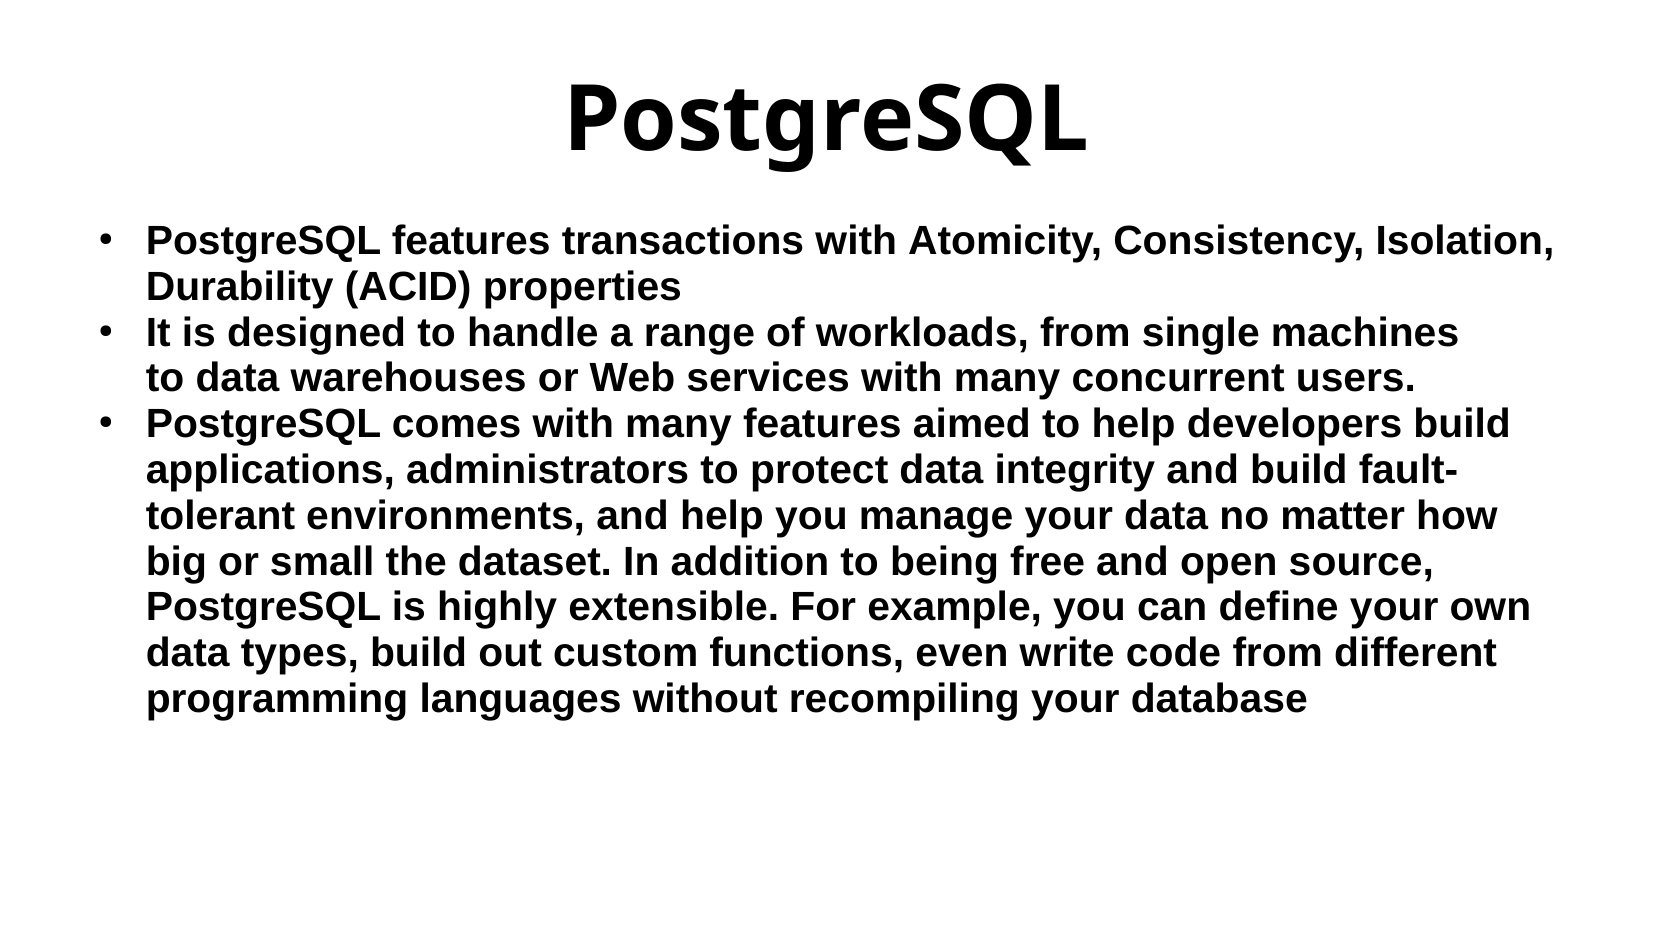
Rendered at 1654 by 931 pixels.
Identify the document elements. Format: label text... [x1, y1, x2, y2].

title PostgreSQL [82, 37, 1571, 193]
list PostgreSQL features transactions with Atomicity, Consistency, Isolation, Durability (ACID) properties It is designed to handle a range of workloads, from single machines to data warehouses or Web services with many concurrent users. PostgreSQL comes with many features aimed to help developers build applications, administrators to protect data integrity and build fault-tolerant environments, and help you manage your data no matter how big or small the dataset. In addition to being free and open source, PostgreSQL is highly extensible. For example, you can define your own data types, build out custom functions, even write code from different programming languages without recompiling your database [82, 217, 1571, 758]
